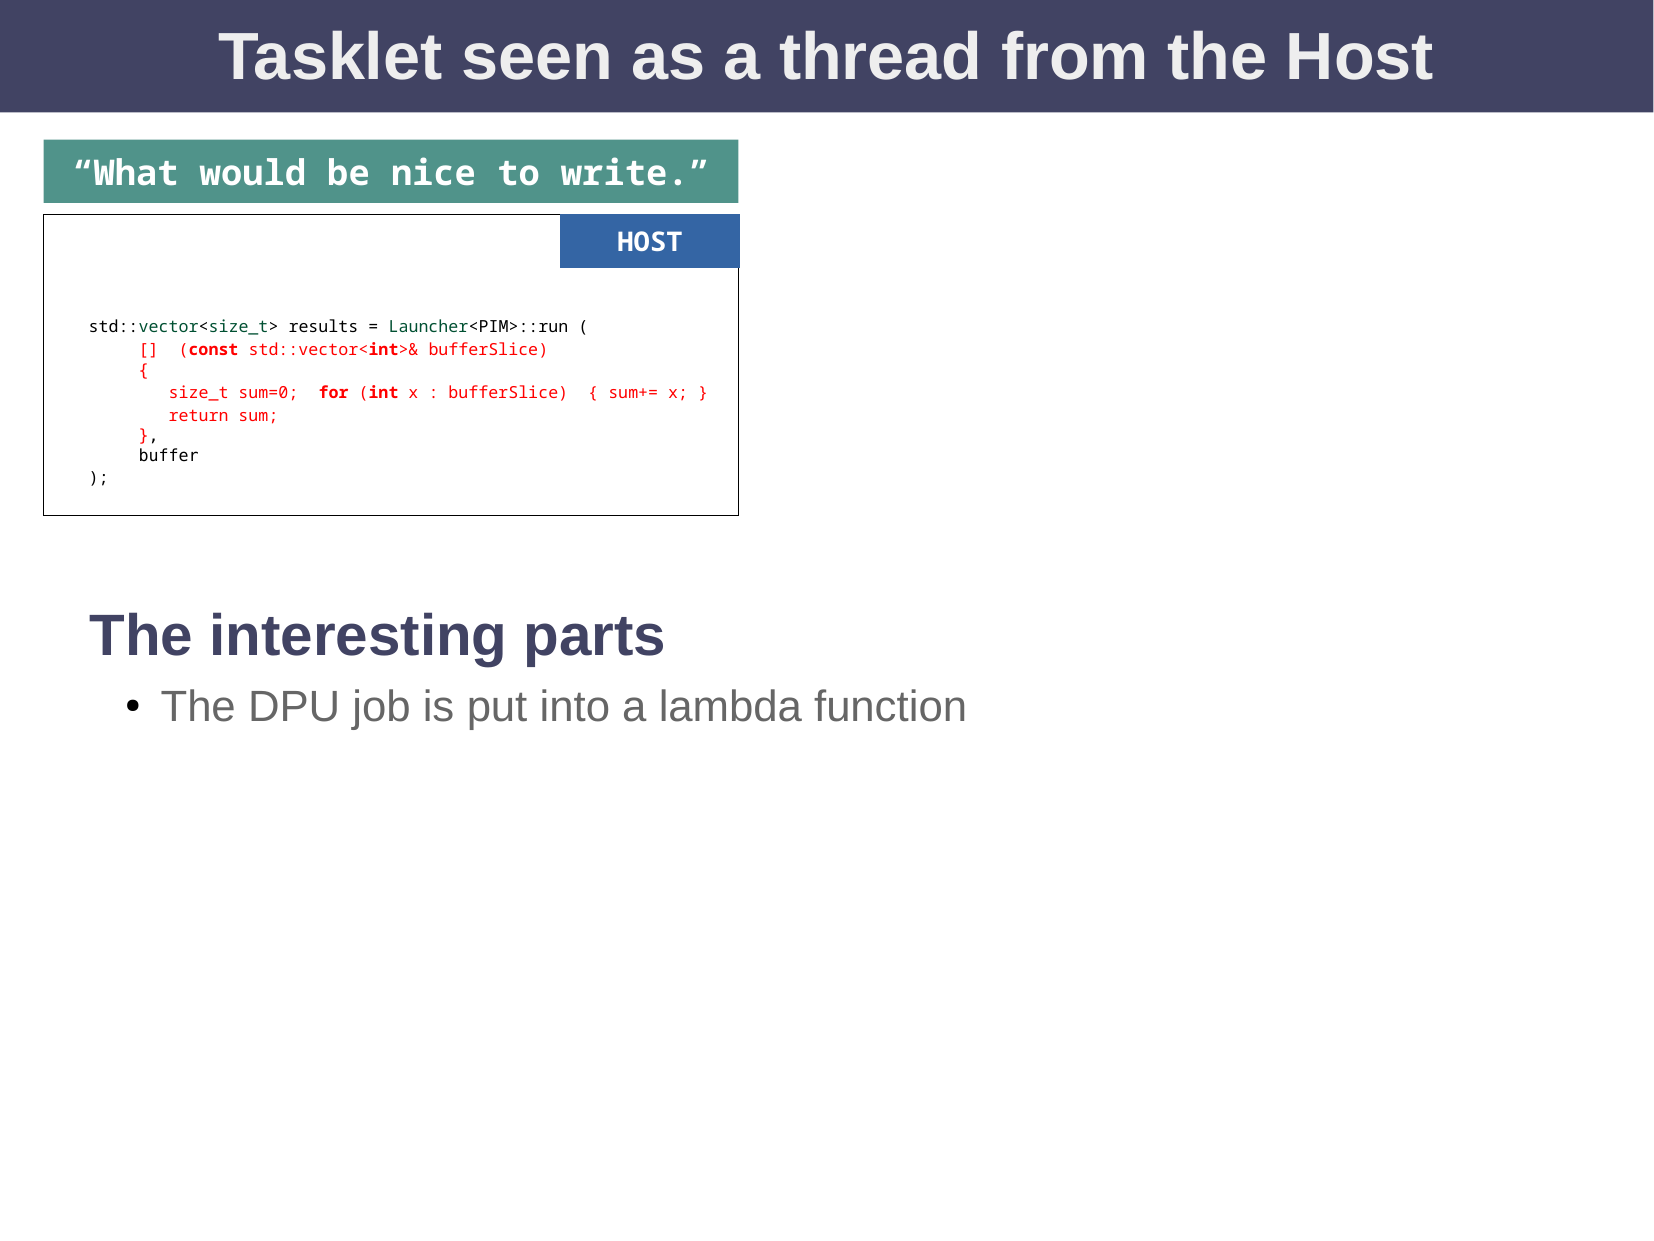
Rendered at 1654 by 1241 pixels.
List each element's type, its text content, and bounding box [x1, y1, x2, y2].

text_box HOST [560, 214, 740, 268]
text_box “What would be nice to write.” [43, 139, 739, 203]
text_box The interesting parts The DPU job is put into a lambda function [75, 595, 1619, 1093]
text_box std::vector<size_t> results = Launcher<PIM>::run ( [] (const std::vector<int>& bufferSlice) { size_t sum=0; for (int x : bufferSlice) { sum+= x; } return sum; }, buffer ); [43, 214, 739, 516]
text_box Tasklet seen as a thread from the Host [0, 0, 1654, 113]
